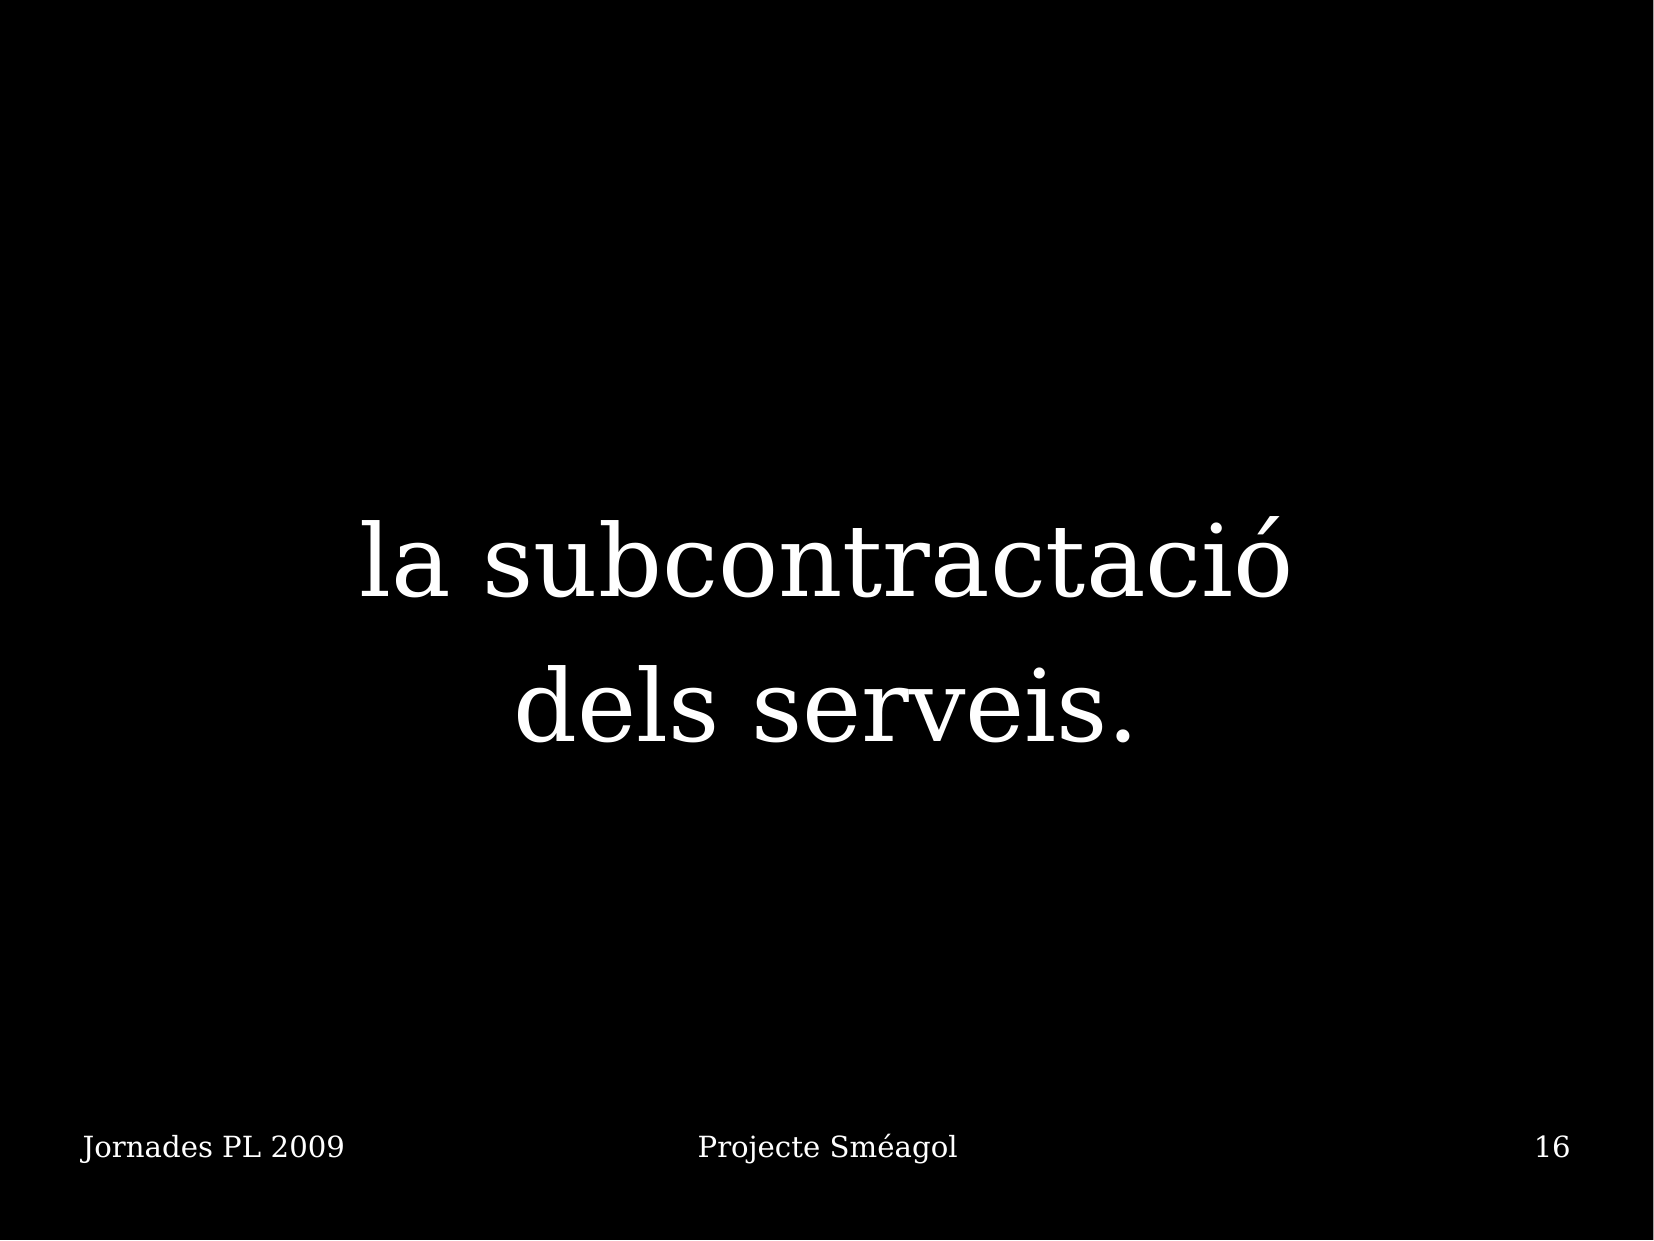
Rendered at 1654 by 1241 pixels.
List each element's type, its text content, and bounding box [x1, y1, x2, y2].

title la subcontractació dels serveis. [59, 489, 1595, 751]
